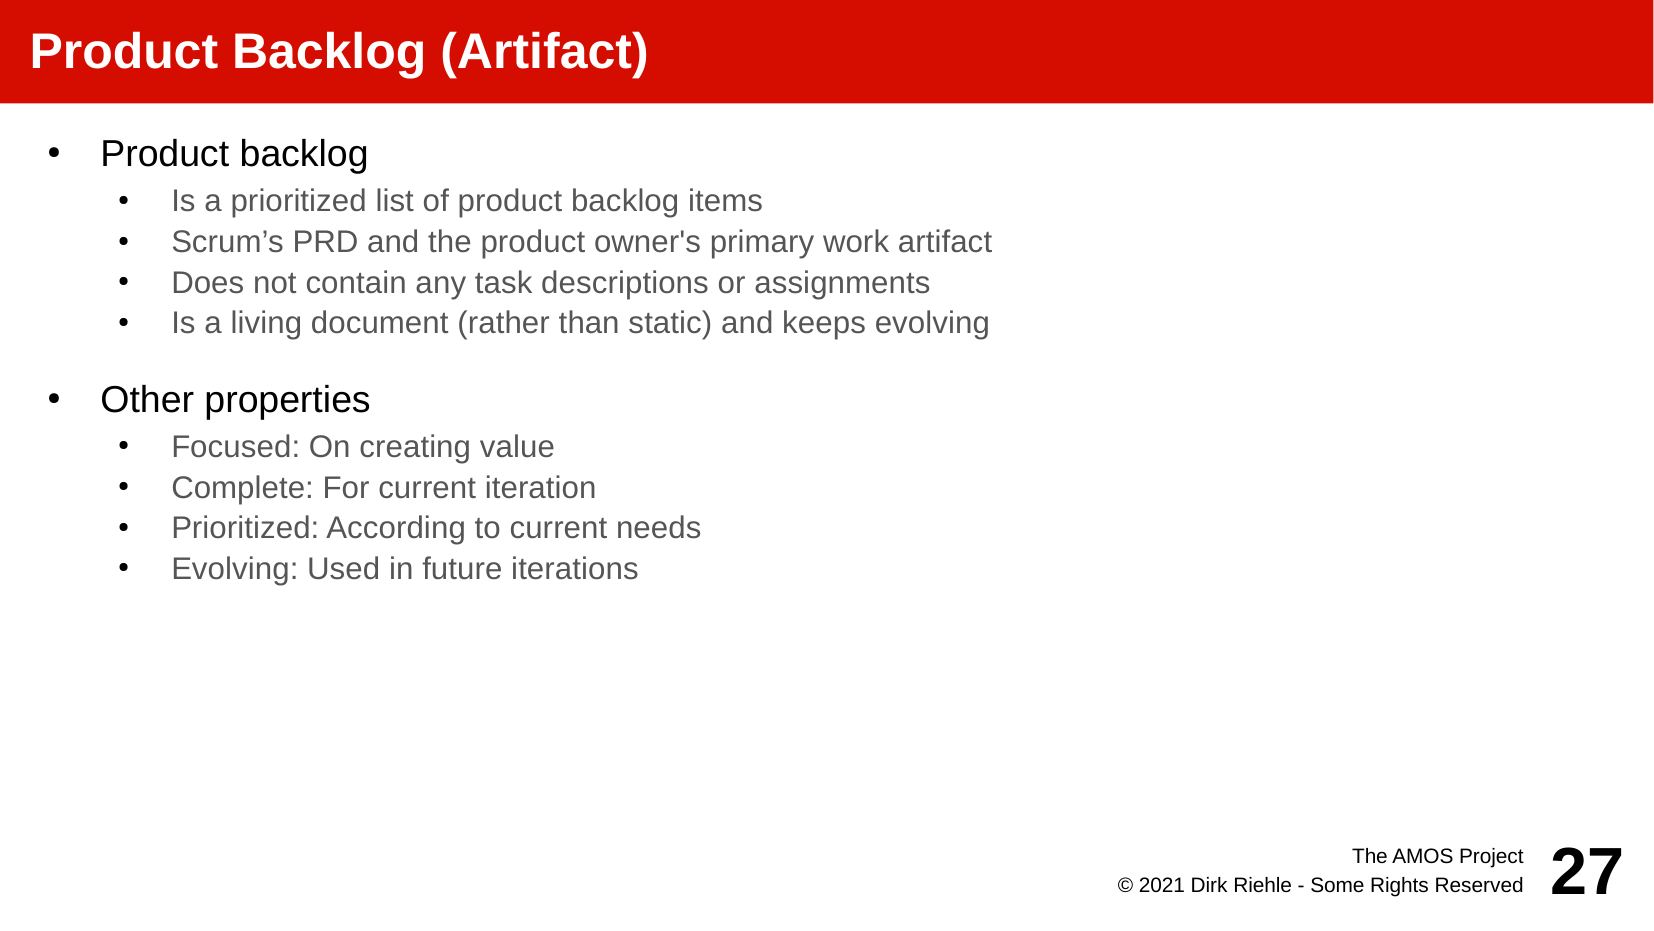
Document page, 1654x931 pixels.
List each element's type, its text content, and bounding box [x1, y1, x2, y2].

list Product backlog Is a prioritized list of product backlog items Scrum’s PRD and the product owner's primary work artifact Does not contain any task descriptions or assignments Is a living document (rather than static) and keeps evolving Other properties Focused: On creating value Complete: For current iteration Prioritized: According to current needs Evolving: Used in future iterations [29, 132, 1625, 813]
title Product Backlog (Artifact) [0, 0, 1654, 104]
